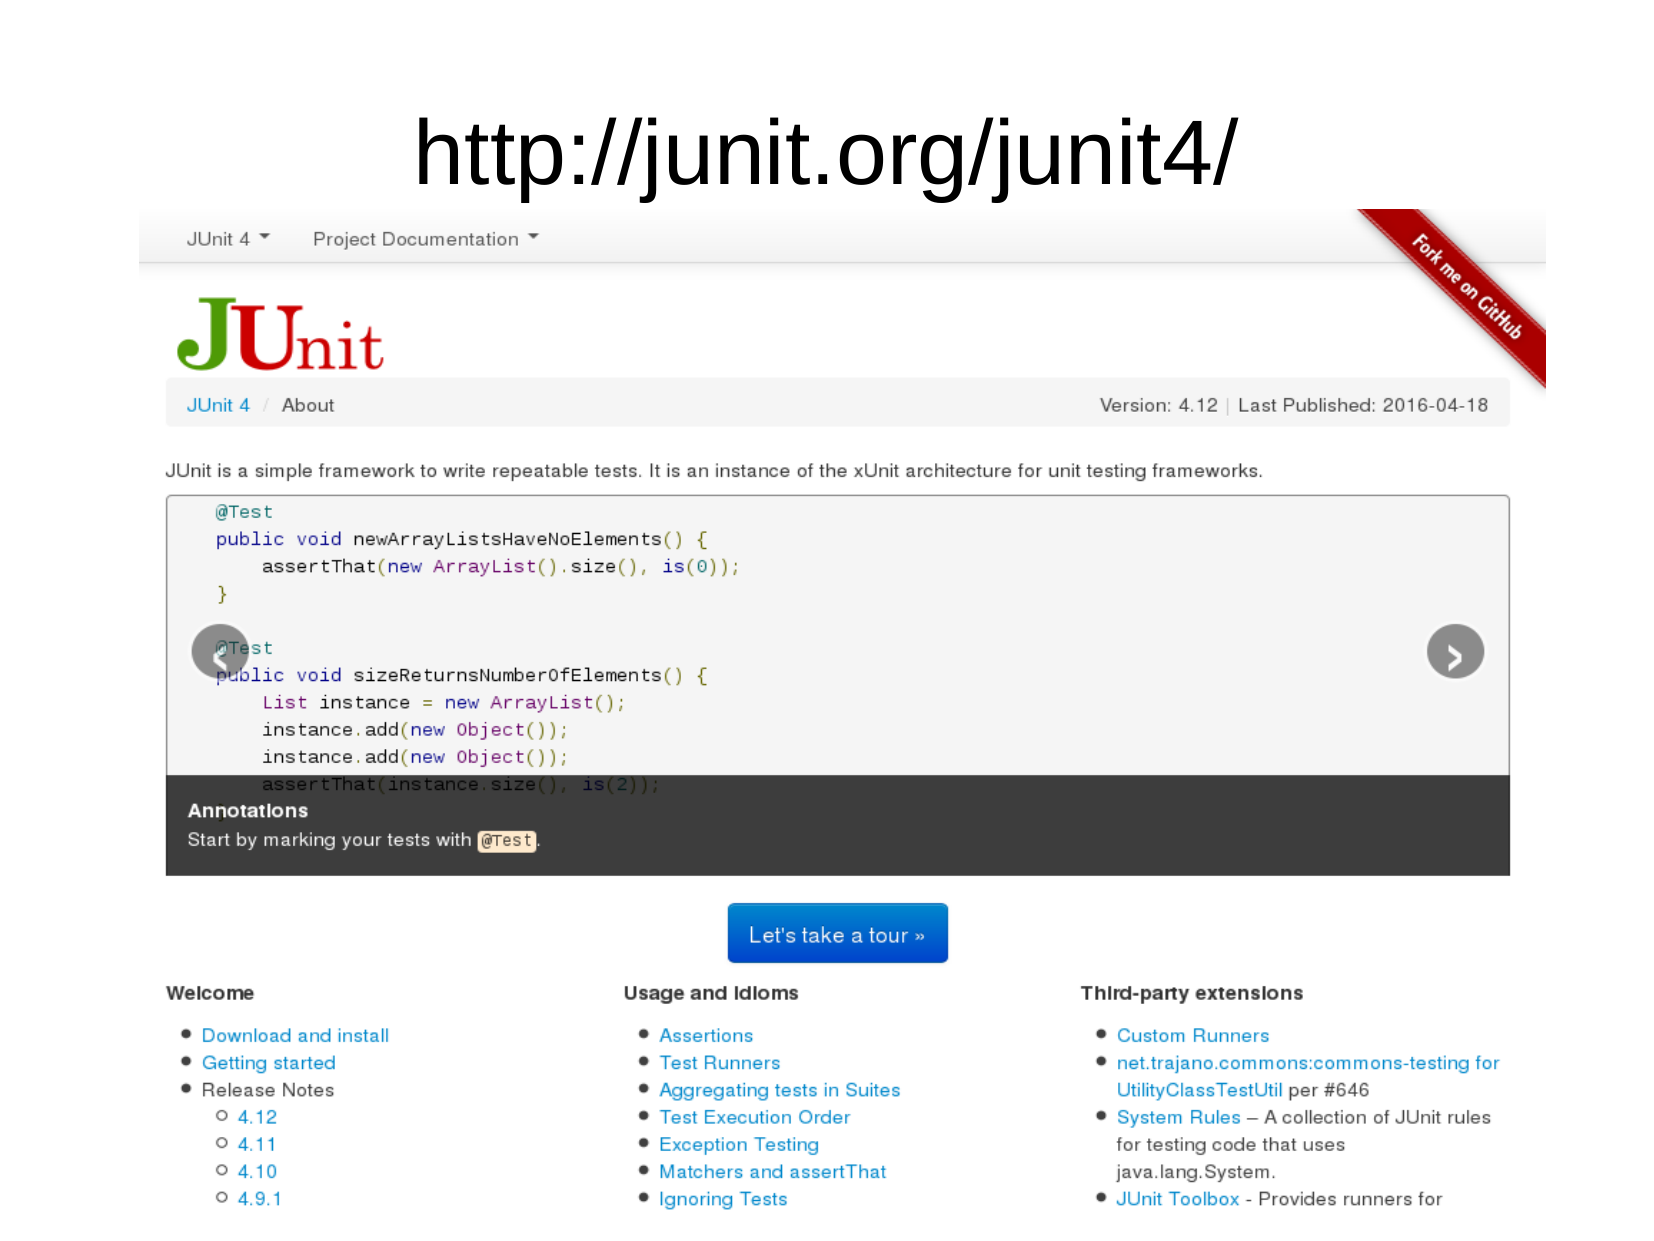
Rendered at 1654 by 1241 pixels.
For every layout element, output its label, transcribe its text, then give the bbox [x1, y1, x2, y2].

title http://junit.org/junit4/ [82, 49, 1571, 257]
picture [139, 209, 1546, 1216]
